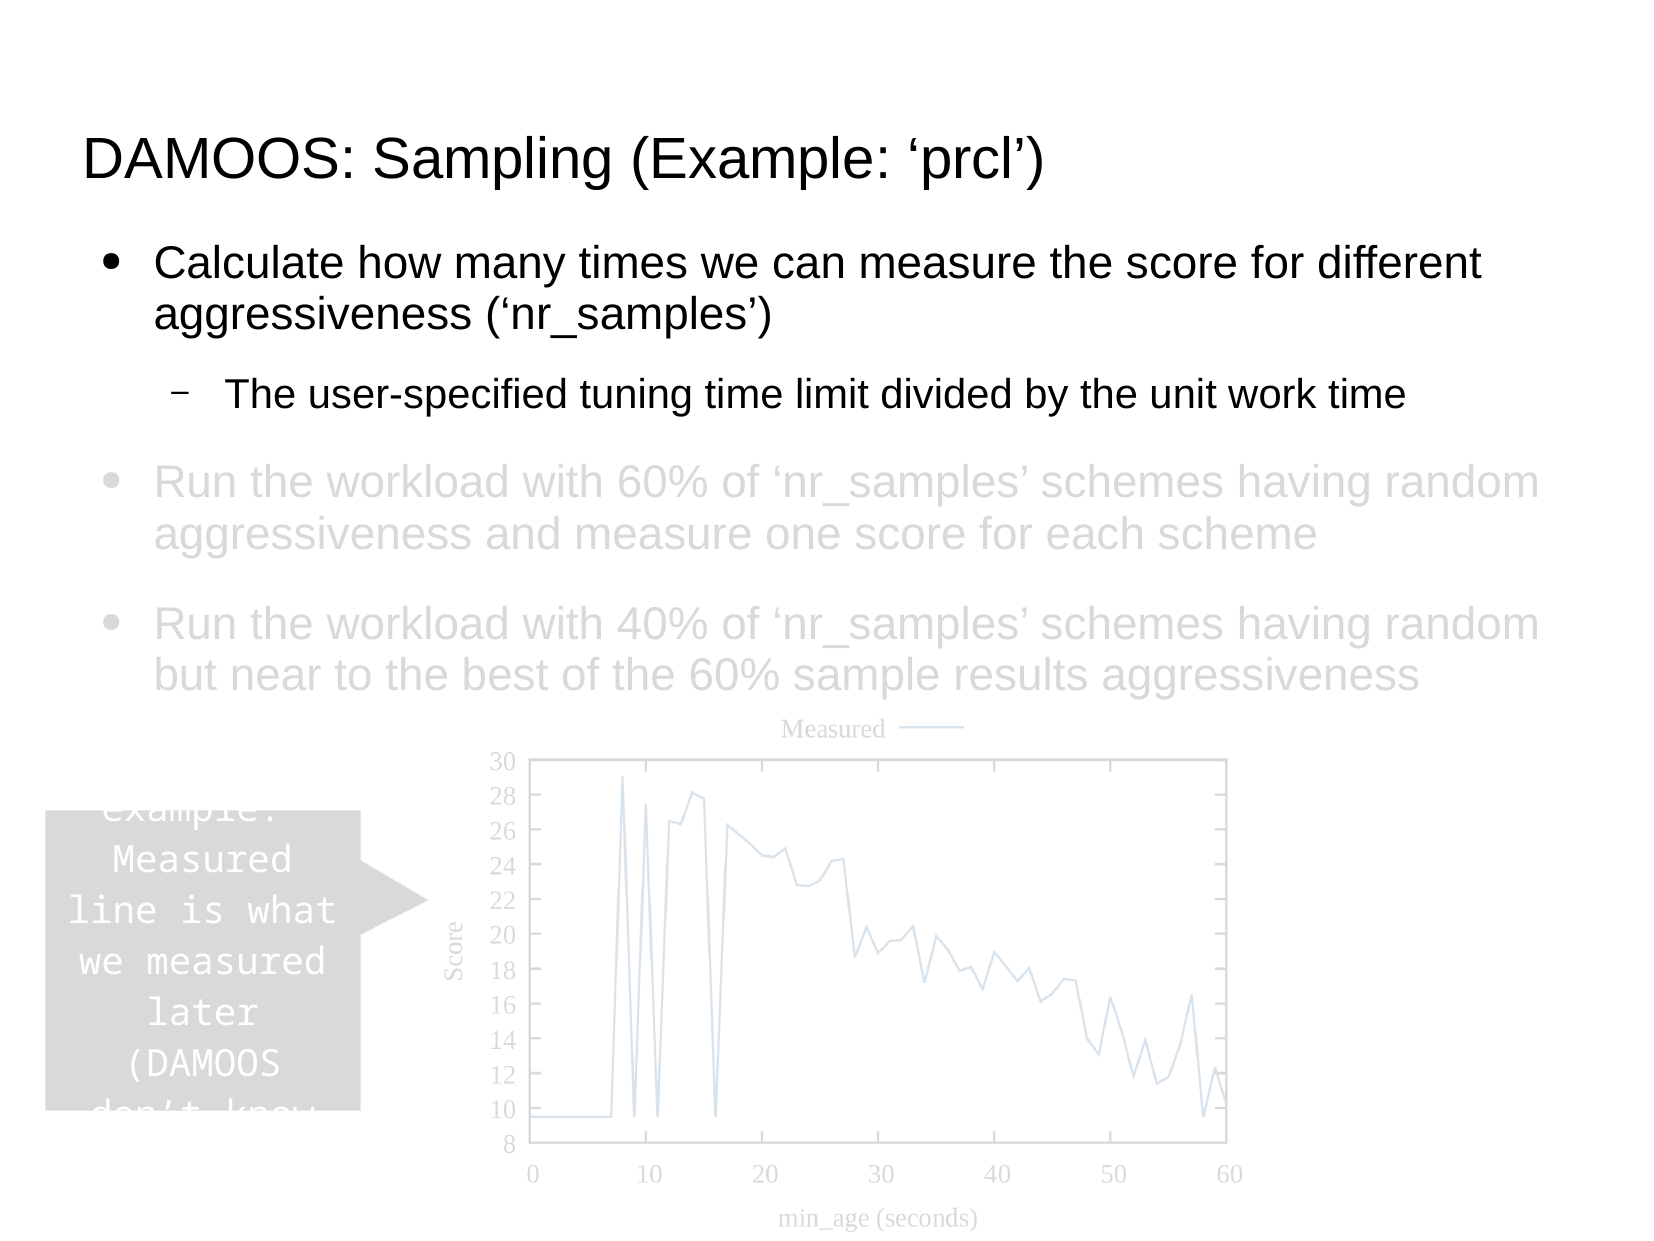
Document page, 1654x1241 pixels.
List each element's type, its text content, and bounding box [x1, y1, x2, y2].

title DAMOOS: Sampling (Example: ‘prcl’) [82, 108, 1571, 210]
text_box [15, 434, 1571, 1233]
list Calculate how many times we can measure the score for different aggressiveness (‘nr_samples’) The user-specified tuning time limit divided by the unit work time Run the workload with 60% of ‘nr_samples’ schemes having random aggressiveness and measure one score for each scheme Run the workload with 40% of ‘nr_samples’ schemes having random but near to the best of the 60% sample results aggressiveness [82, 236, 1571, 434]
